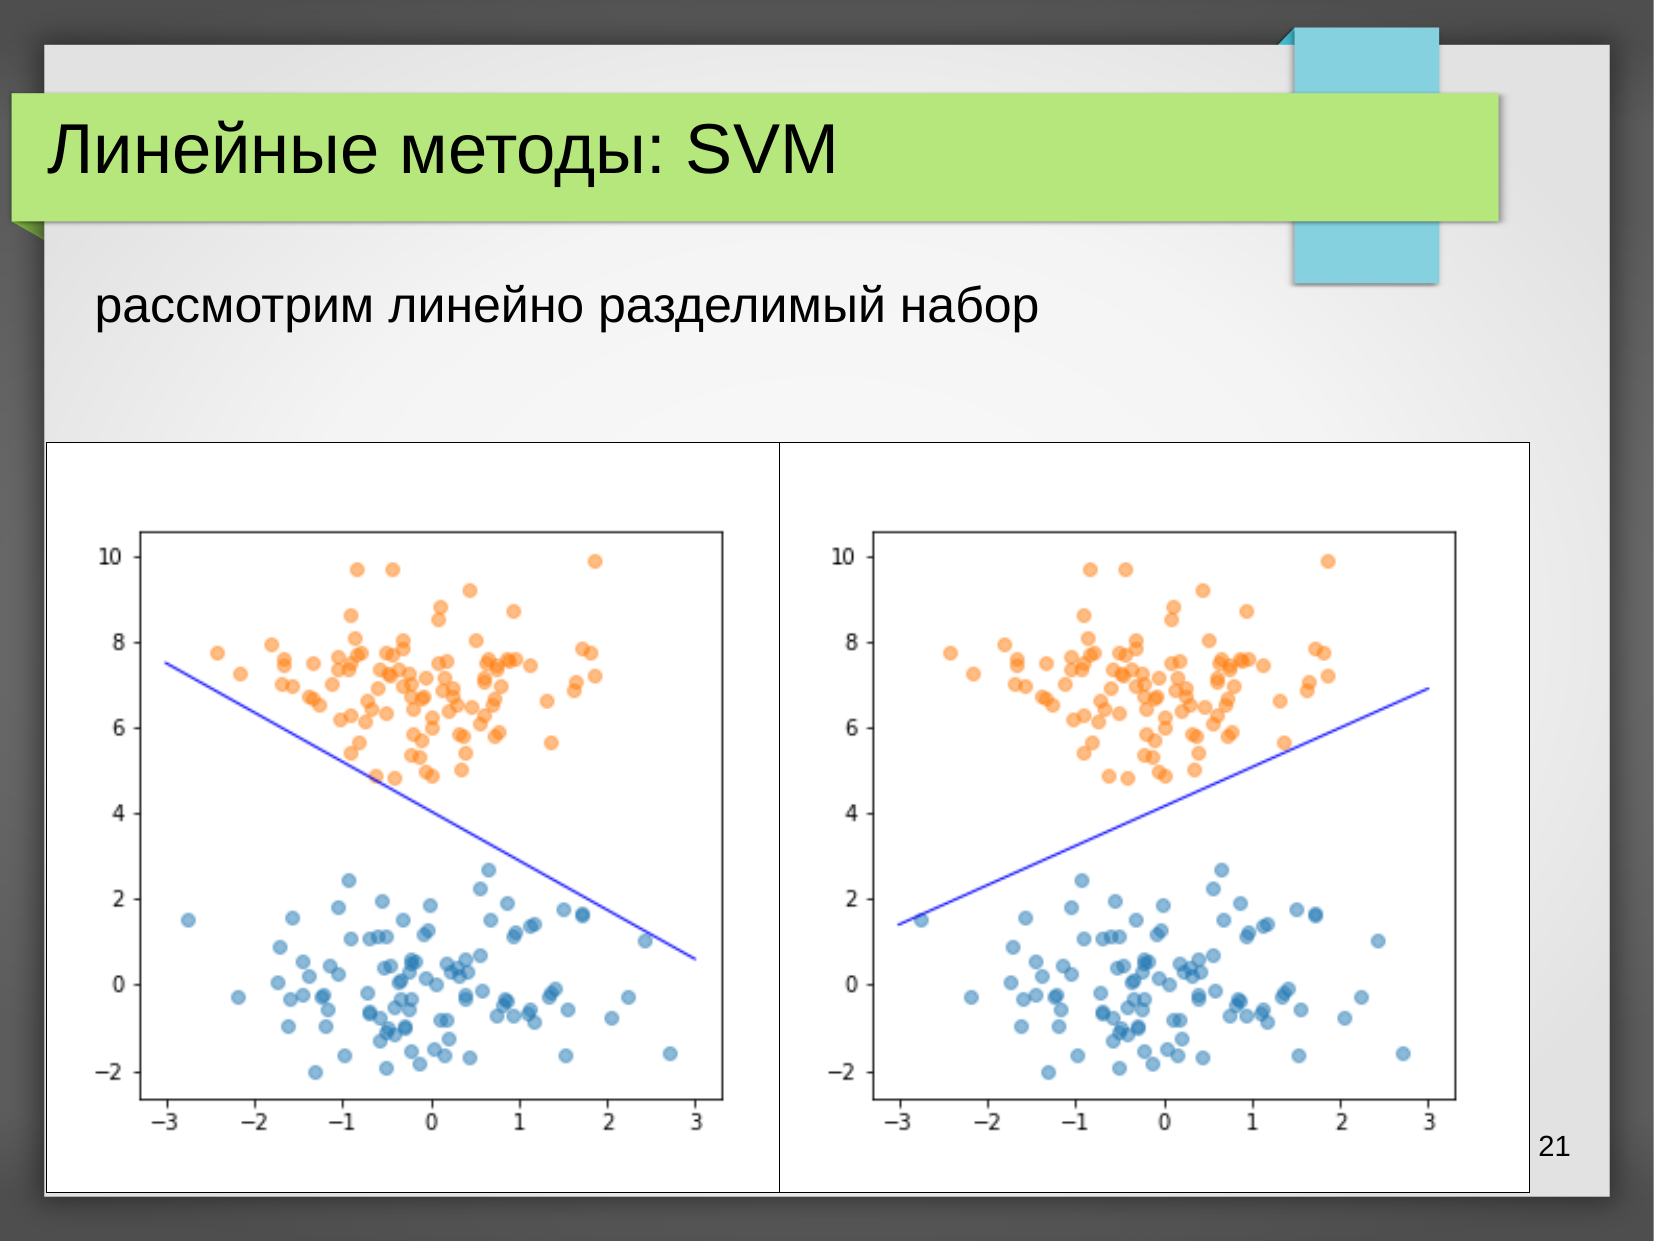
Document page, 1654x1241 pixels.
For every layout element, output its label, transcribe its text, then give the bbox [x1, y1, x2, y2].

text_box рассмотрим линейно разделимый набор [94, 271, 1075, 340]
title Линейные методы: SVM [47, 109, 1501, 189]
picture [0, 0, 1654, 1241]
